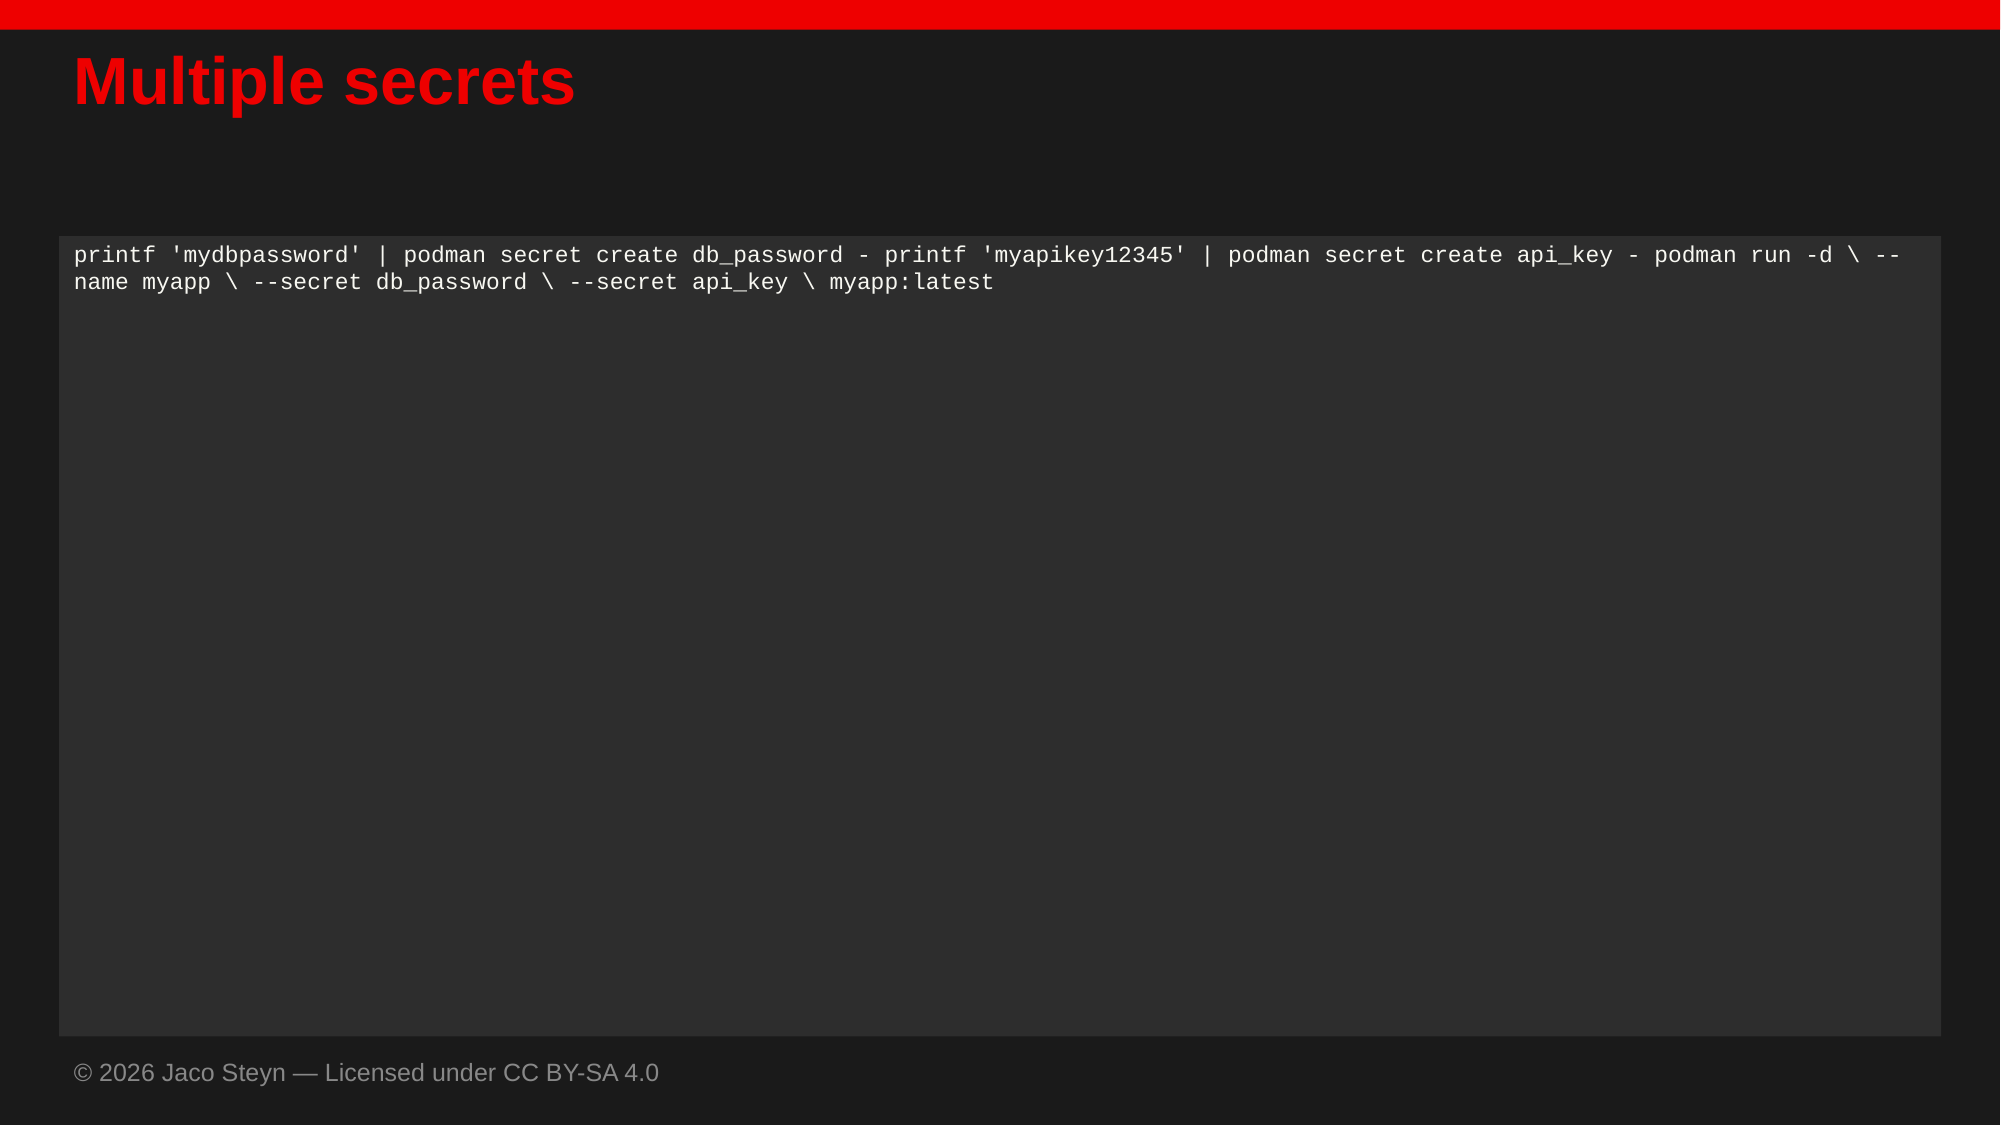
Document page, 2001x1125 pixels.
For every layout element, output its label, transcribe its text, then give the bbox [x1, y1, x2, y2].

text_box [0, 0, 2001, 30]
text_box printf 'mydbpassword' | podman secret create db_password - printf 'myapikey12345' | podman secret create api_key - podman run -d \ --name myapp \ --secret db_password \ --secret api_key \ myapp:latest [59, 236, 1942, 1037]
text_box © 2026 Jaco Steyn — Licensed under CC BY-SA 4.0 [59, 1051, 1942, 1093]
text_box Multiple secrets [59, 36, 1942, 208]
